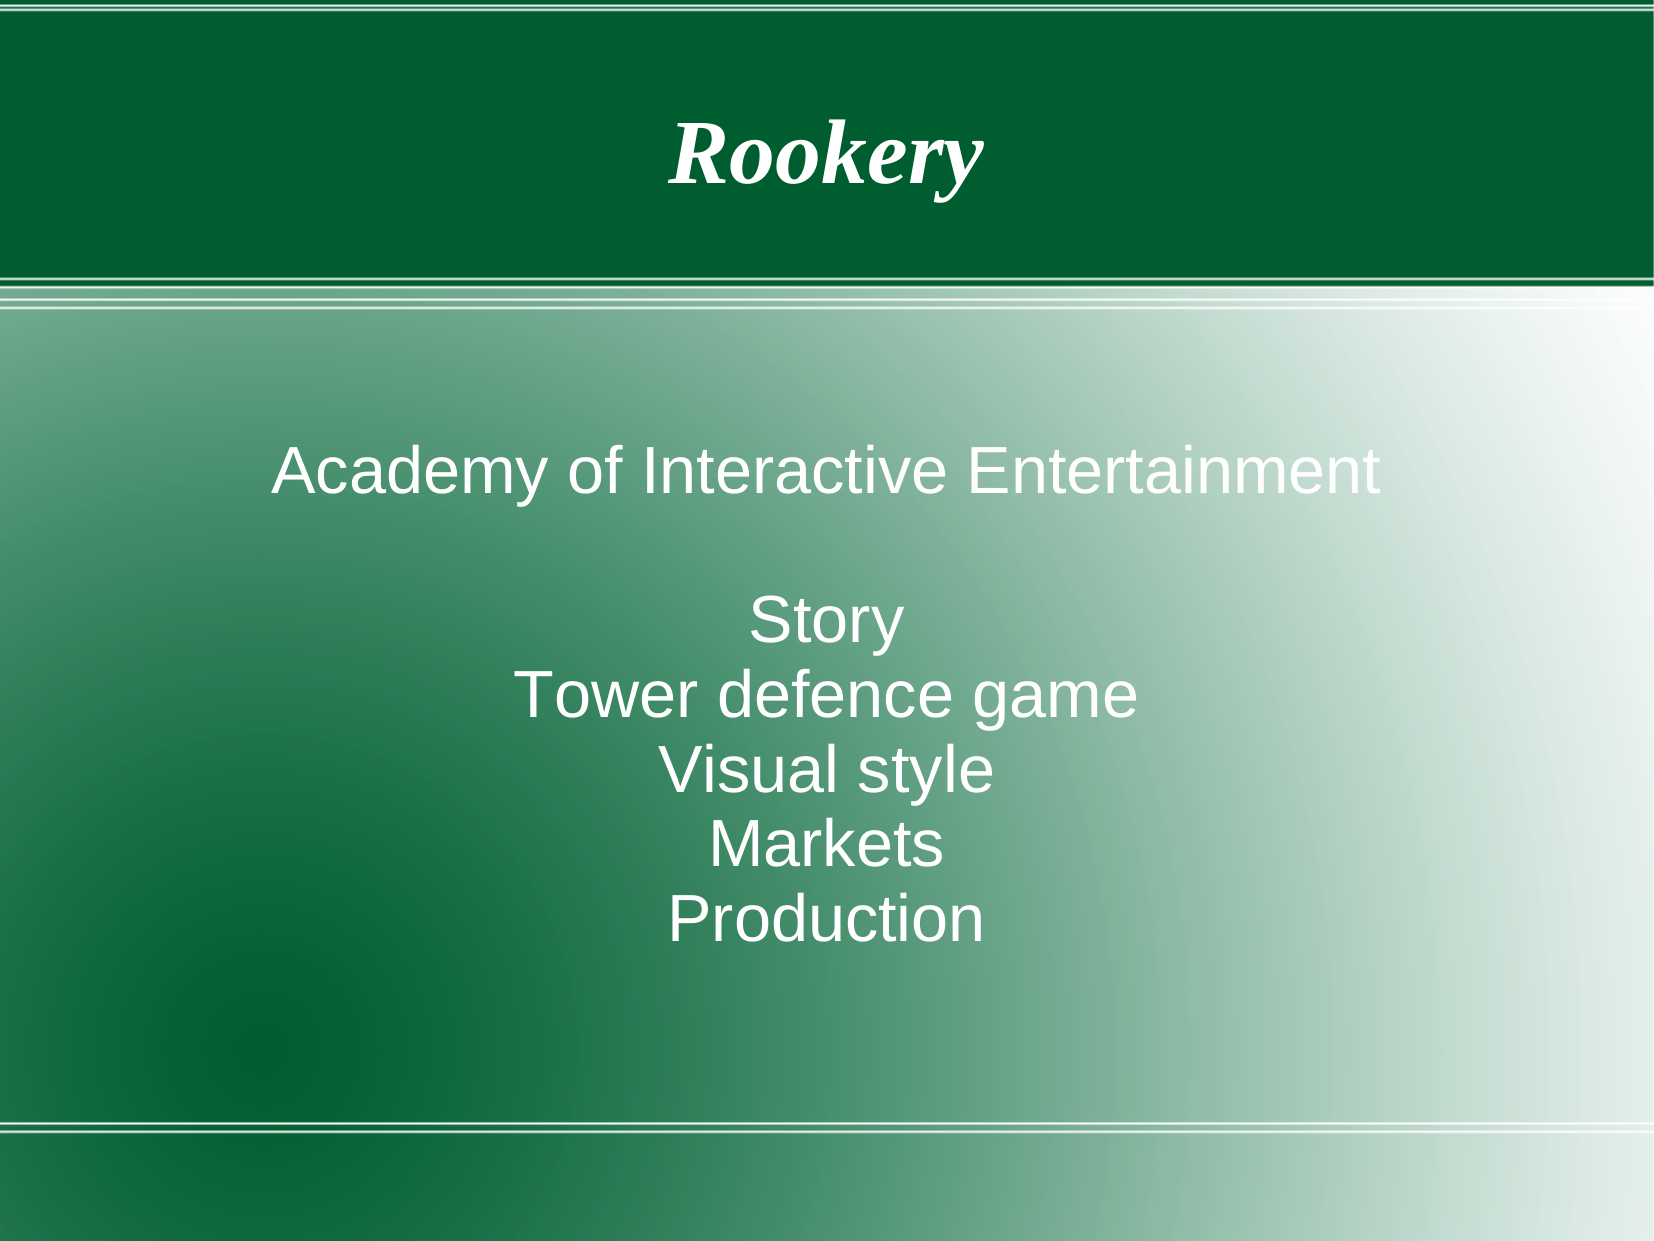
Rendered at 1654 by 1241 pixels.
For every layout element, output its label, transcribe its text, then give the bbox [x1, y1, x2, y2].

title Rookery [82, 49, 1571, 257]
picture [0, 0, 1654, 1241]
subtitle Academy of Interactive Entertainment Story Tower defence game Visual style Markets Production [82, 337, 1571, 1052]
